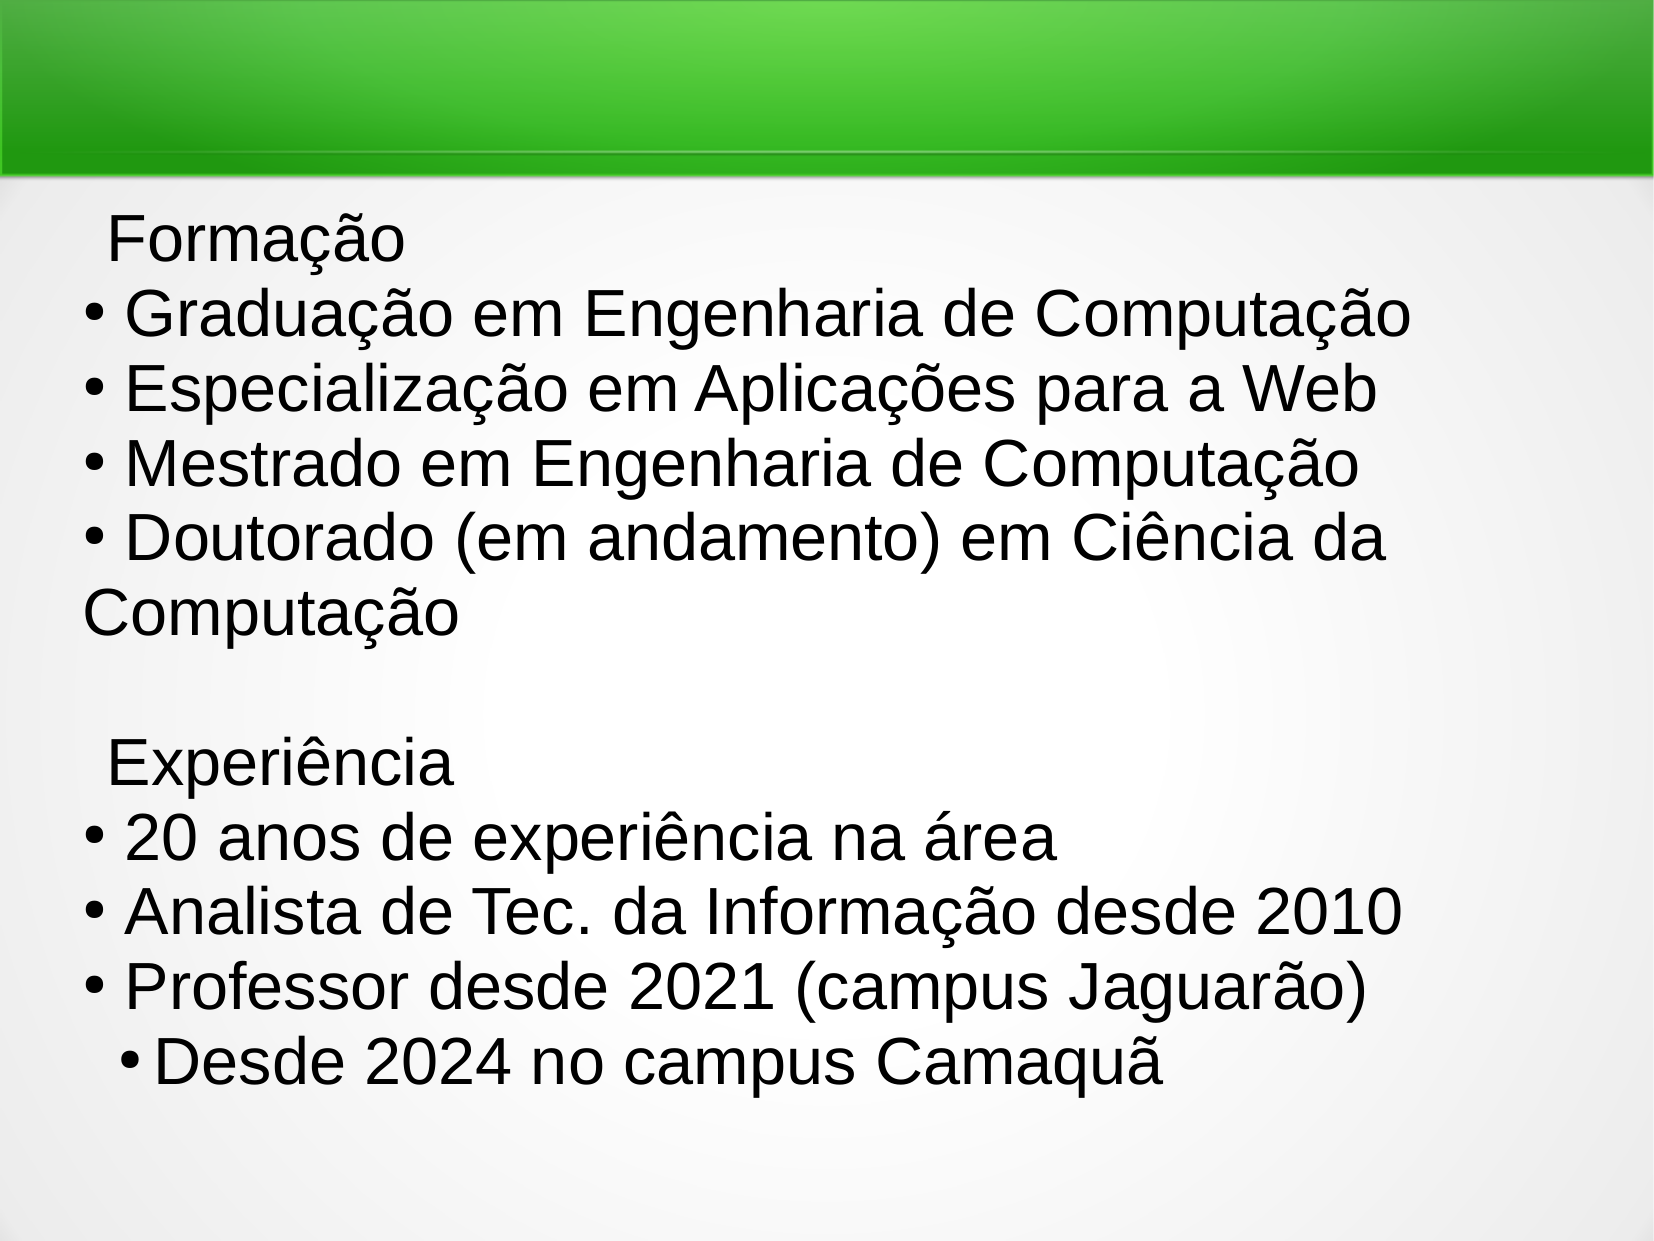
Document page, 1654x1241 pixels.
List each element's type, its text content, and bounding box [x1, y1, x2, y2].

picture [0, 0, 1654, 1241]
subtitle Formação Graduação em Engenharia de Computação Especialização em Aplicações para a Web Mestrado em Engenharia de Computação Doutorado (em andamento) em Ciência da Computação Experiência 20 anos de experiência na área Analista de Tec. da Informação desde 2010 Professor desde 2021 (campus Jaguarão) Desde 2024 no campus Camaquã [82, 201, 1571, 1099]
